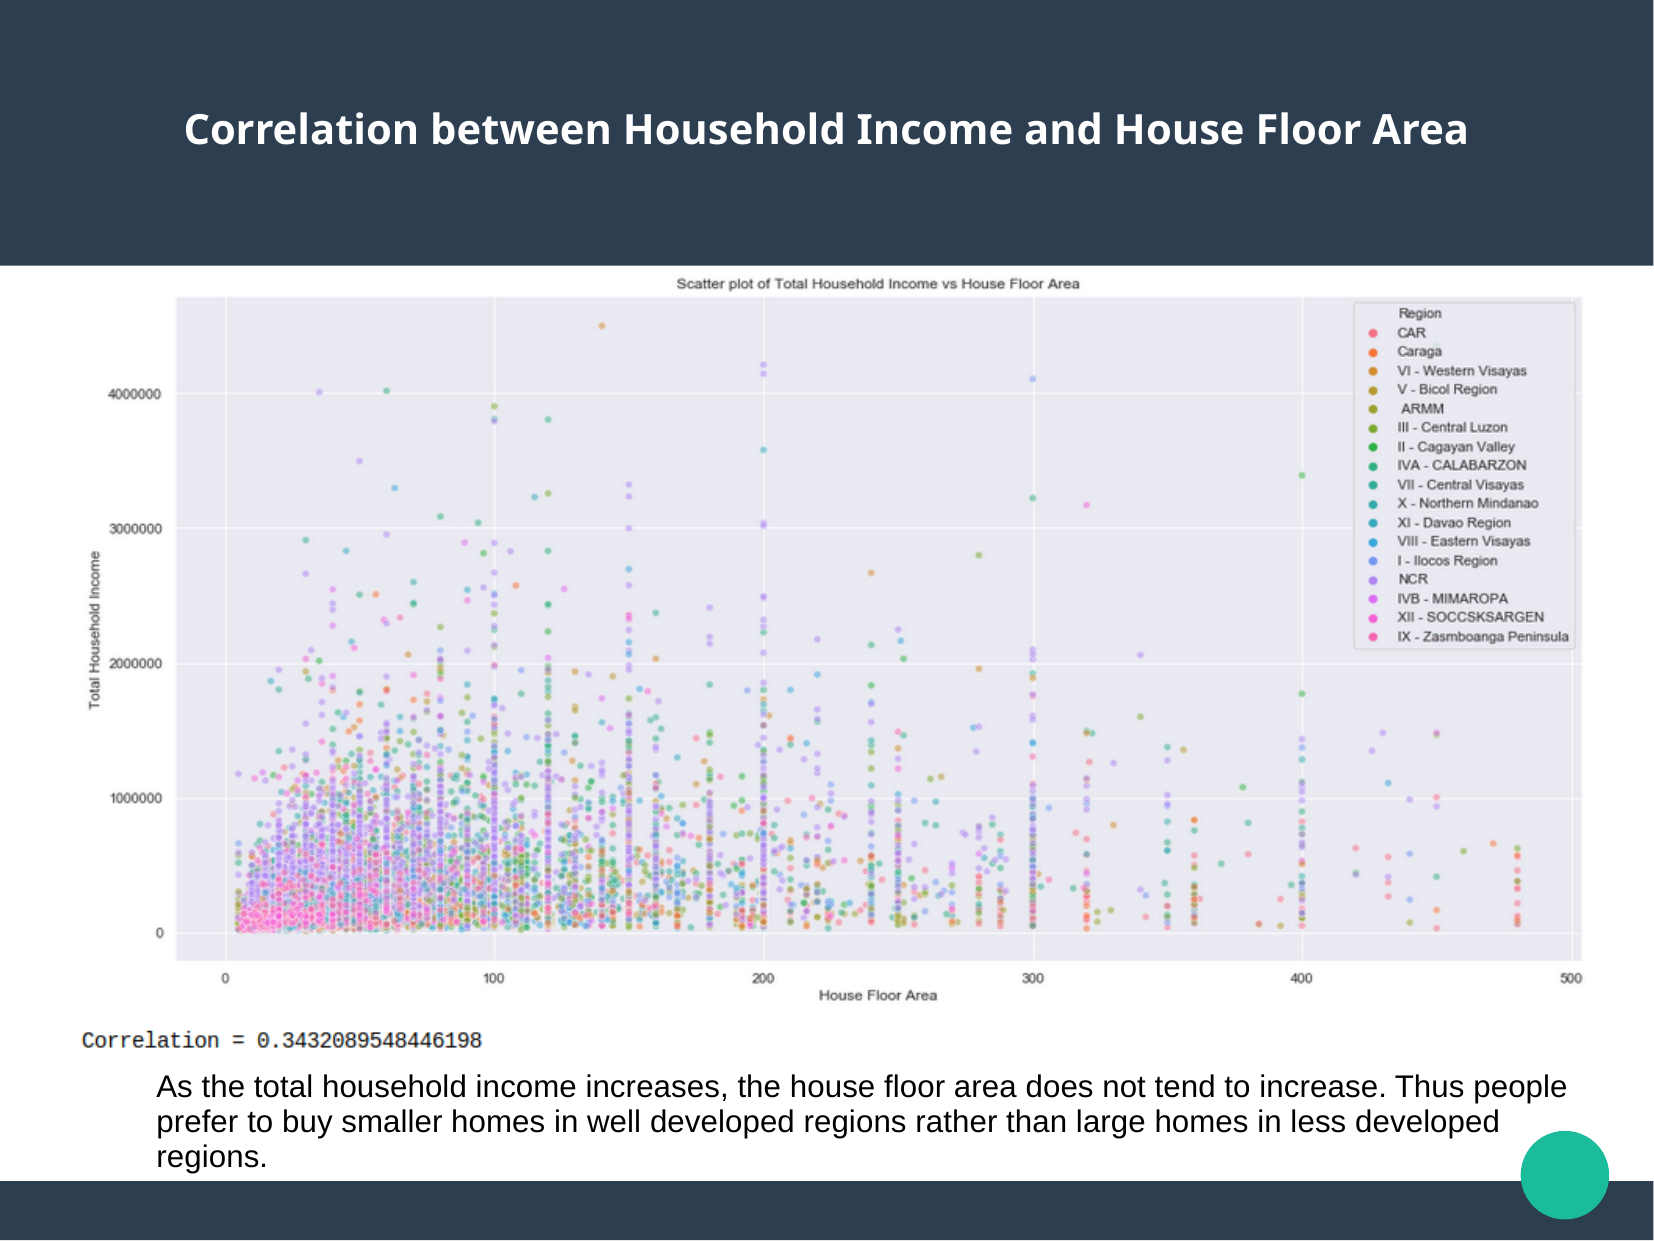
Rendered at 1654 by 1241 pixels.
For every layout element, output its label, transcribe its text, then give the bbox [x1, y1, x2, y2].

text_box As the total household income increases, the house floor area does not tend to increase. Thus people prefer to buy smaller homes in well developed regions rather than large homes in less developed regions. [141, 1062, 1607, 1182]
text_box Correlation between Household Income and House Floor Area [58, 49, 1595, 207]
picture [35, 272, 1614, 1063]
